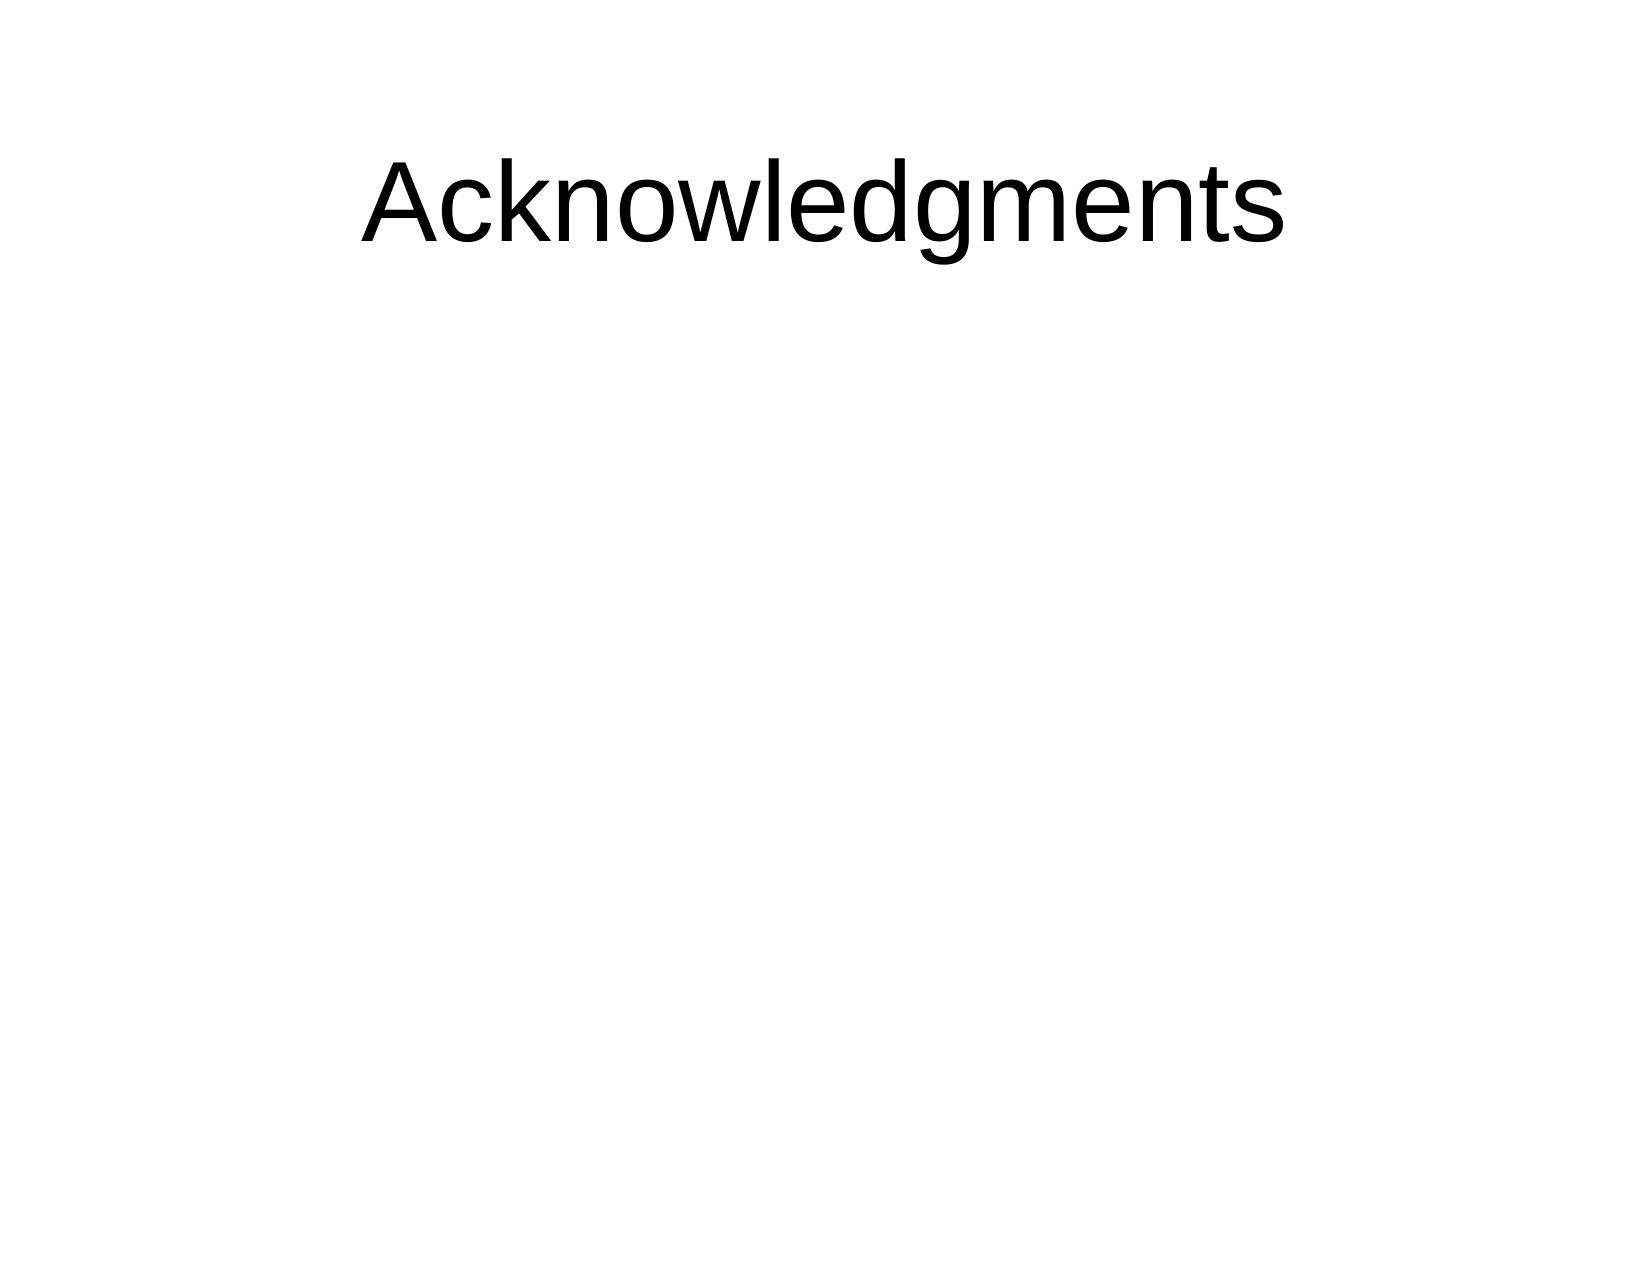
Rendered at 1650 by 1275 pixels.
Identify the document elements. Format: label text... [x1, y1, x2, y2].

title Acknowledgments [135, 104, 1515, 298]
